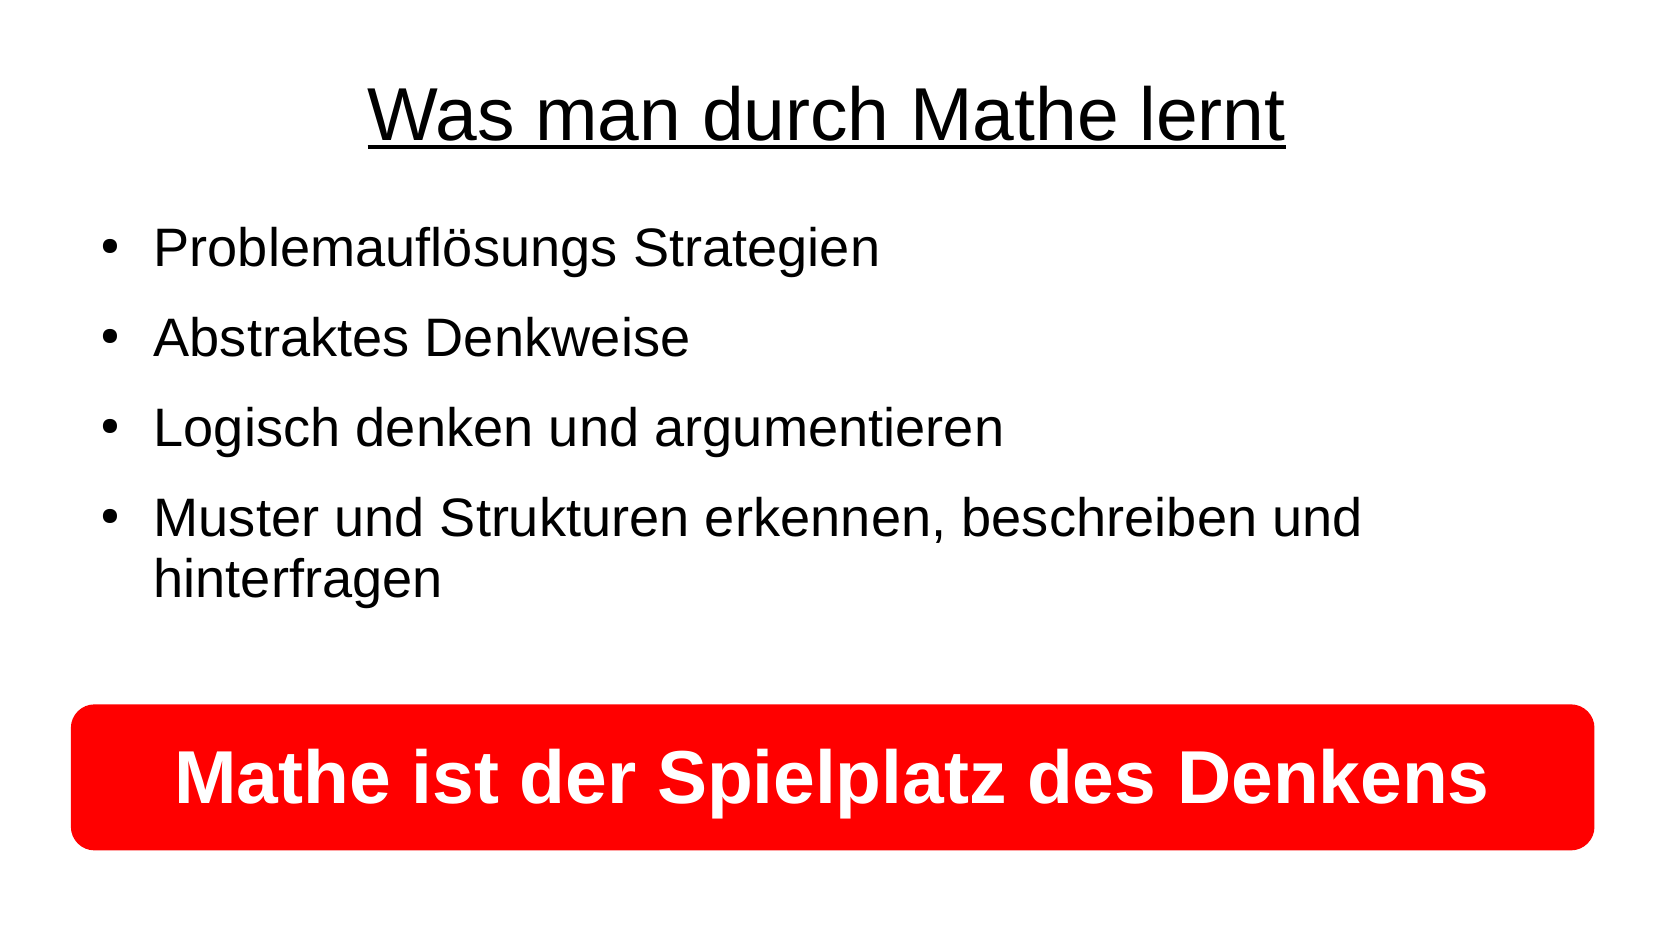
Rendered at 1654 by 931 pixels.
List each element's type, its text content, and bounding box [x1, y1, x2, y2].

title Was man durch Mathe lernt [82, 37, 1571, 193]
text_box Mathe ist der Spielplatz des Denkens [70, 704, 1595, 851]
list Problemauflösungs Strategien Abstraktes Denkweise Logisch denken und argumentieren Muster und Strukturen erkennen, beschreiben und hinterfragen [82, 217, 1571, 704]
